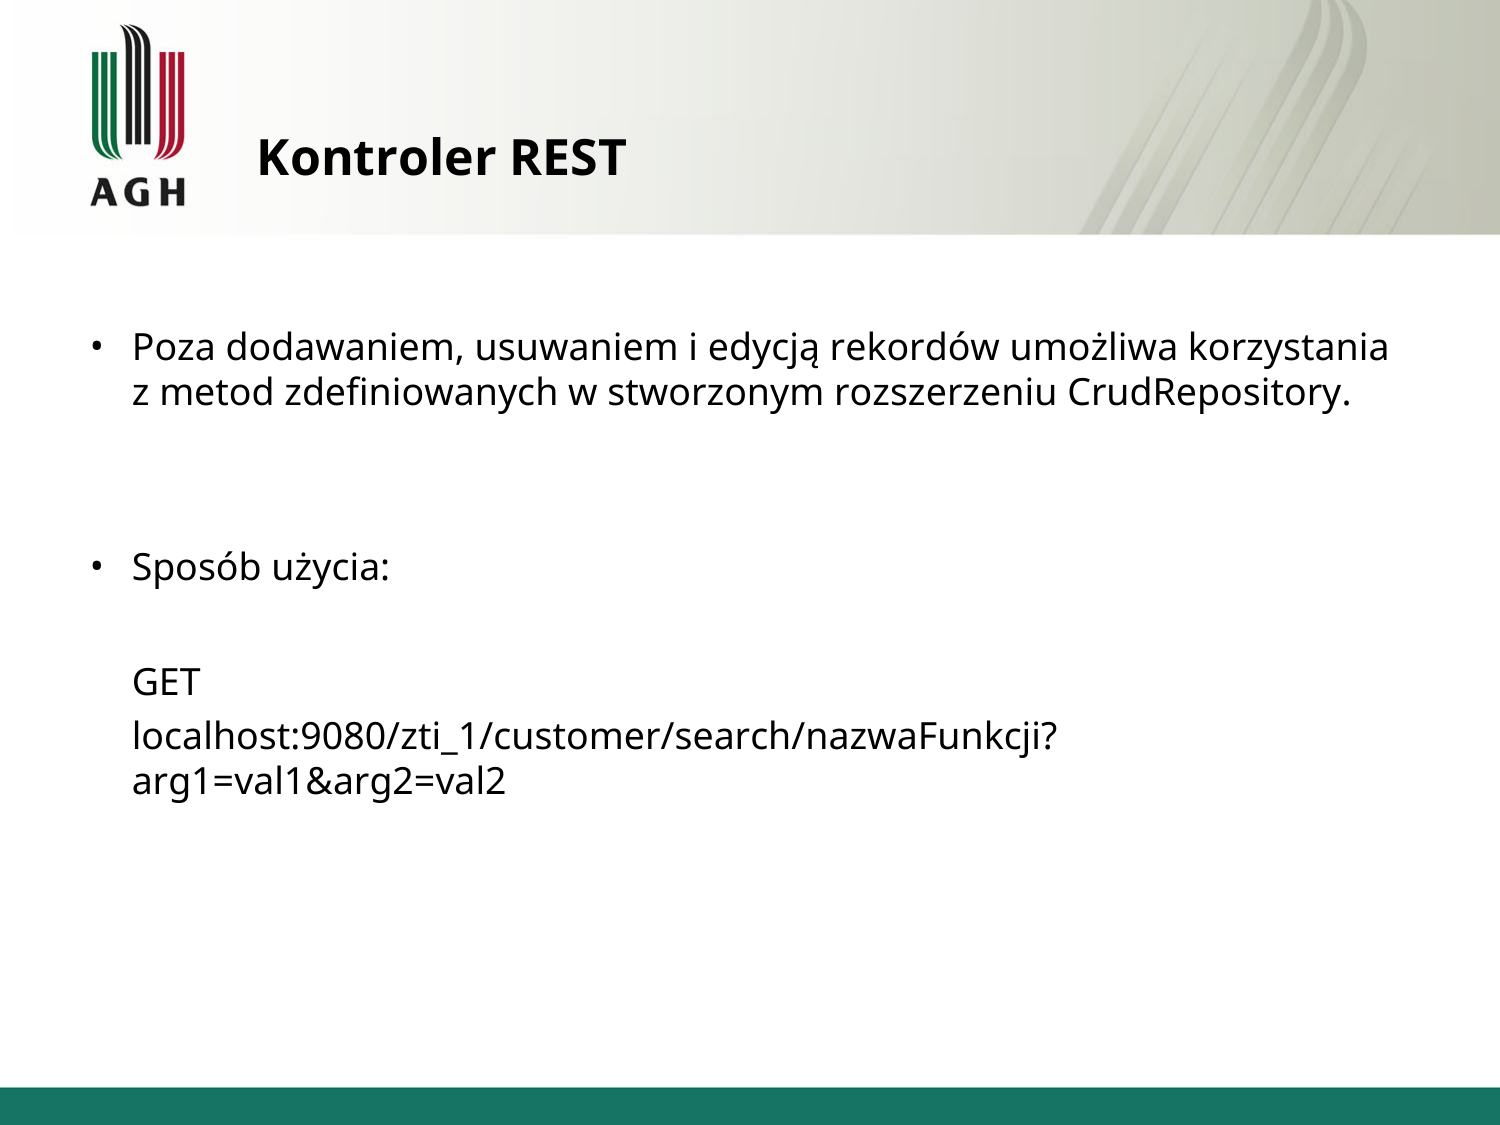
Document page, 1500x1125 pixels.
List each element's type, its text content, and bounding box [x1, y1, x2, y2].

list Poza dodawaniem, usuwaniem i edycją rekordów umożliwa korzystania z metod zdefiniowanych w stworzonym rozszerzeniu CrudRepository. Sposób użycia: GET localhost:9080/zti_1/customer/search/nazwaFunkcji?arg1=val1&arg2=val2 [75, 314, 1411, 858]
picture [0, 0, 1500, 1125]
title Kontroler REST [242, 78, 1425, 233]
